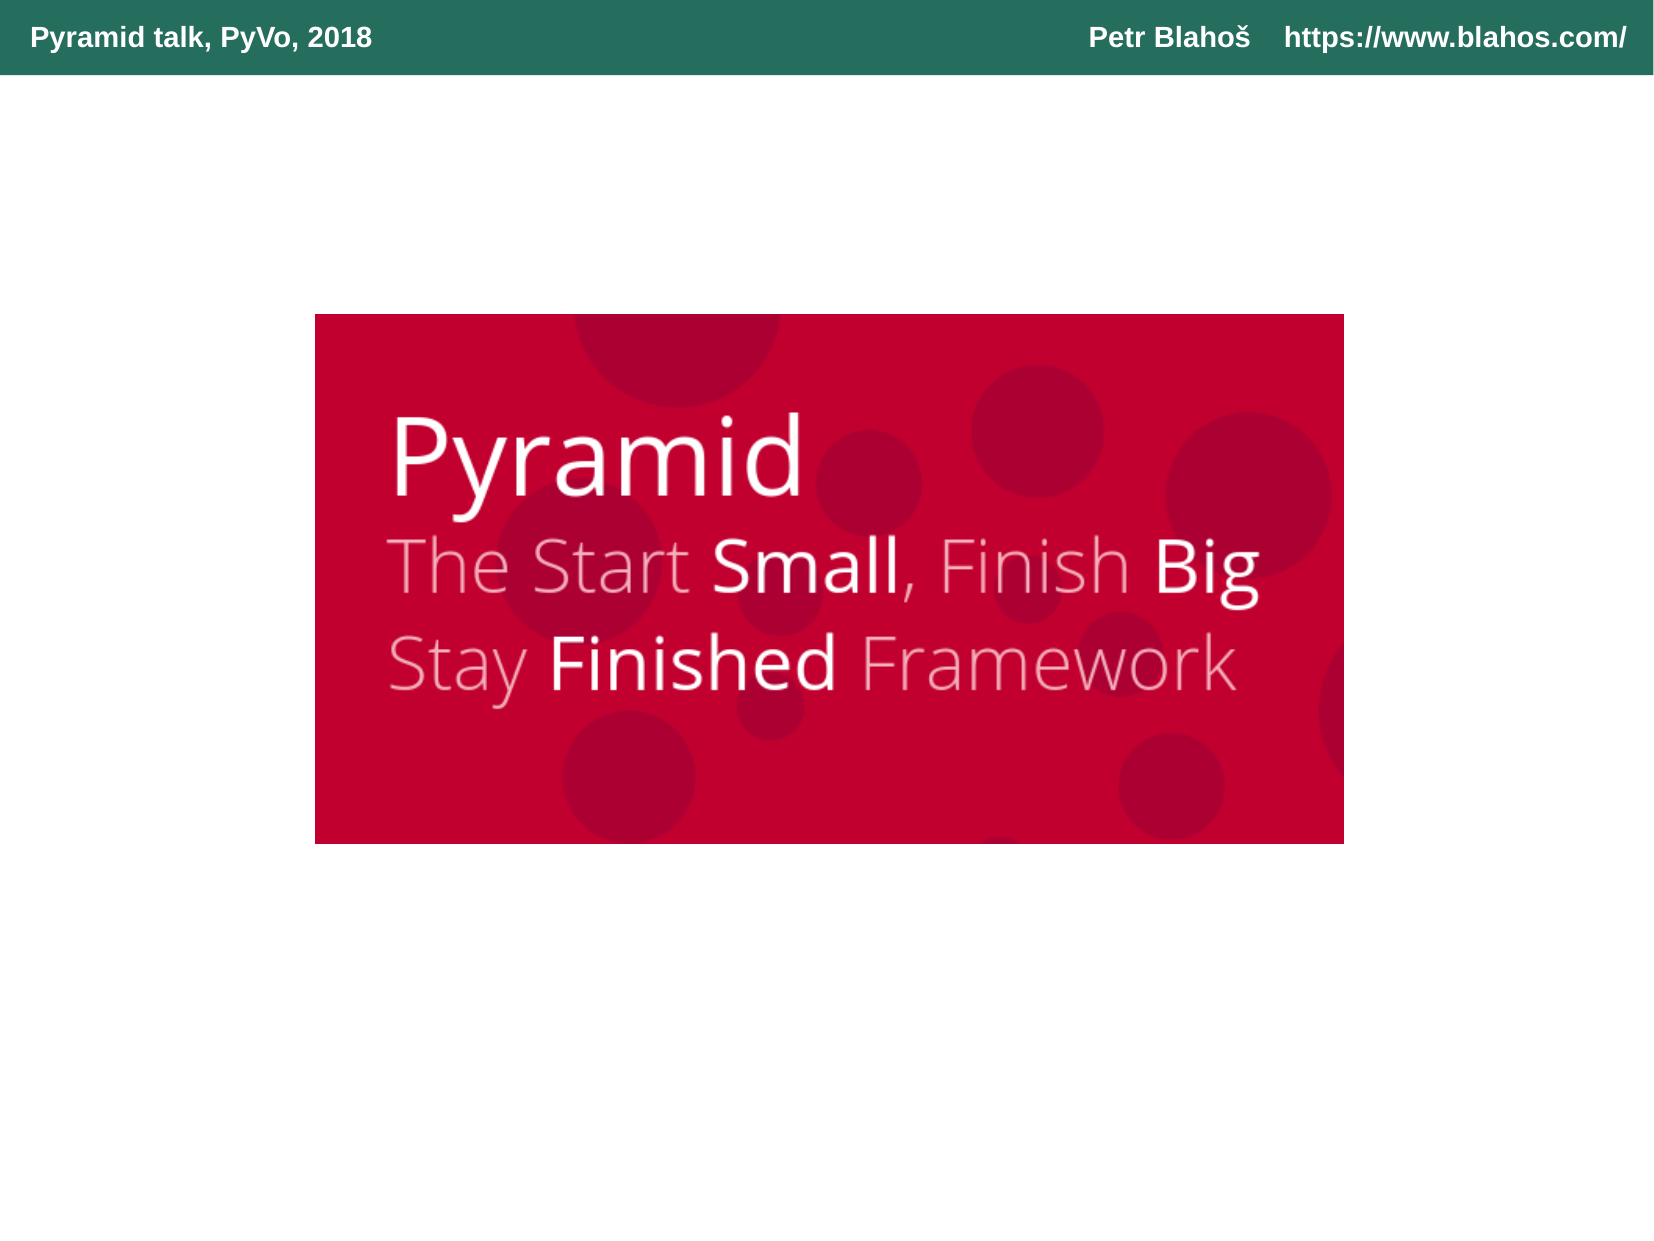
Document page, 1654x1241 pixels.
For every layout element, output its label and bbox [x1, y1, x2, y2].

picture [315, 314, 1344, 844]
